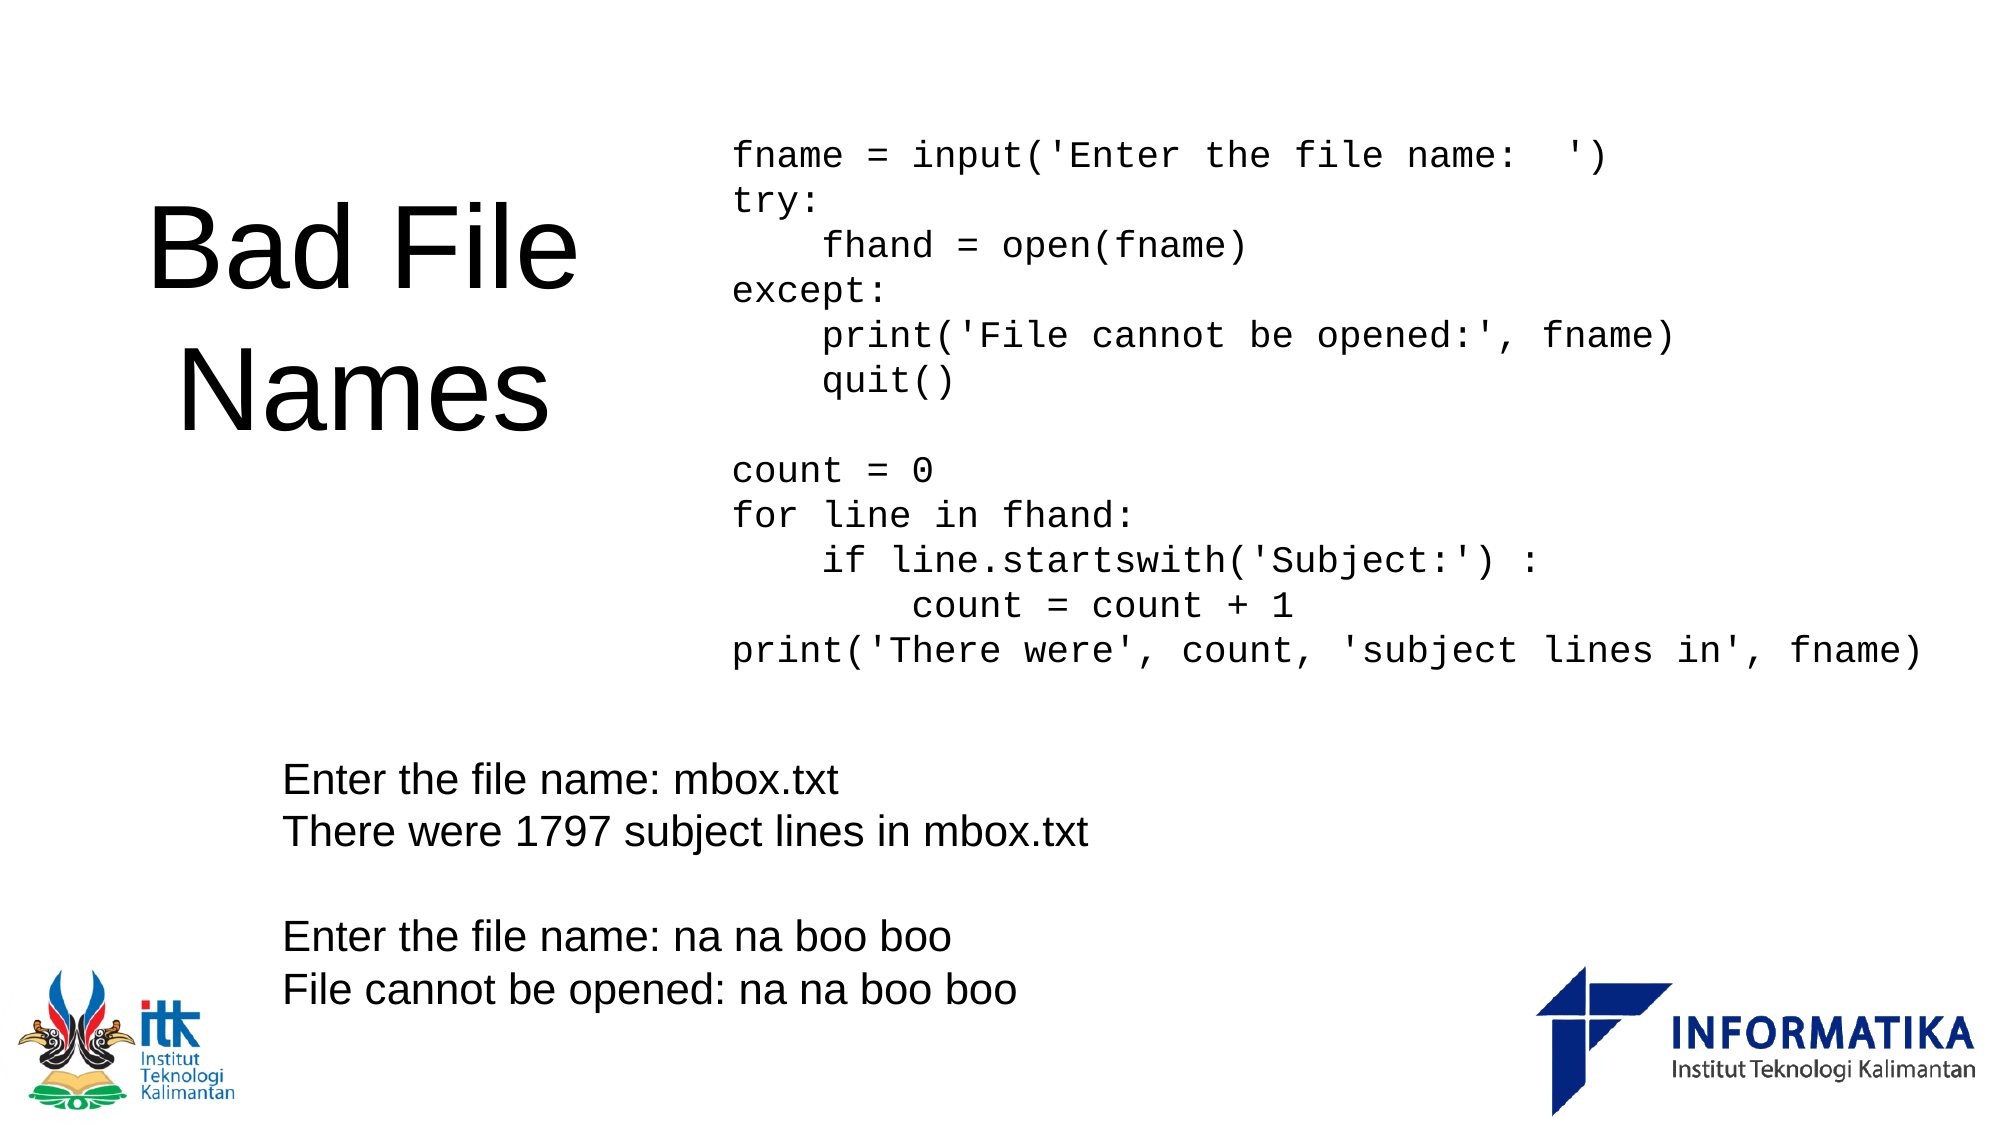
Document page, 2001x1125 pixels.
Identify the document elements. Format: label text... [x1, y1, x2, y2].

text_box Enter the file name: mbox.txt There were 1797 subject lines in mbox.txt Enter the file name: na na boo boo File cannot be opened: na na boo boo [282, 720, 1206, 1043]
picture [0, 936, 253, 1125]
picture [1534, 965, 1976, 1118]
text_box fname = input('Enter the file name: ') try: fhand = open(fname) except: print('File cannot be opened:', fname) quit() count = 0 for line in fhand: if line.startswith('Subject:') : count = count + 1 print('There were', count, 'subject lines in', fname) [686, 109, 1943, 692]
title Bad File Names [136, 204, 591, 420]
